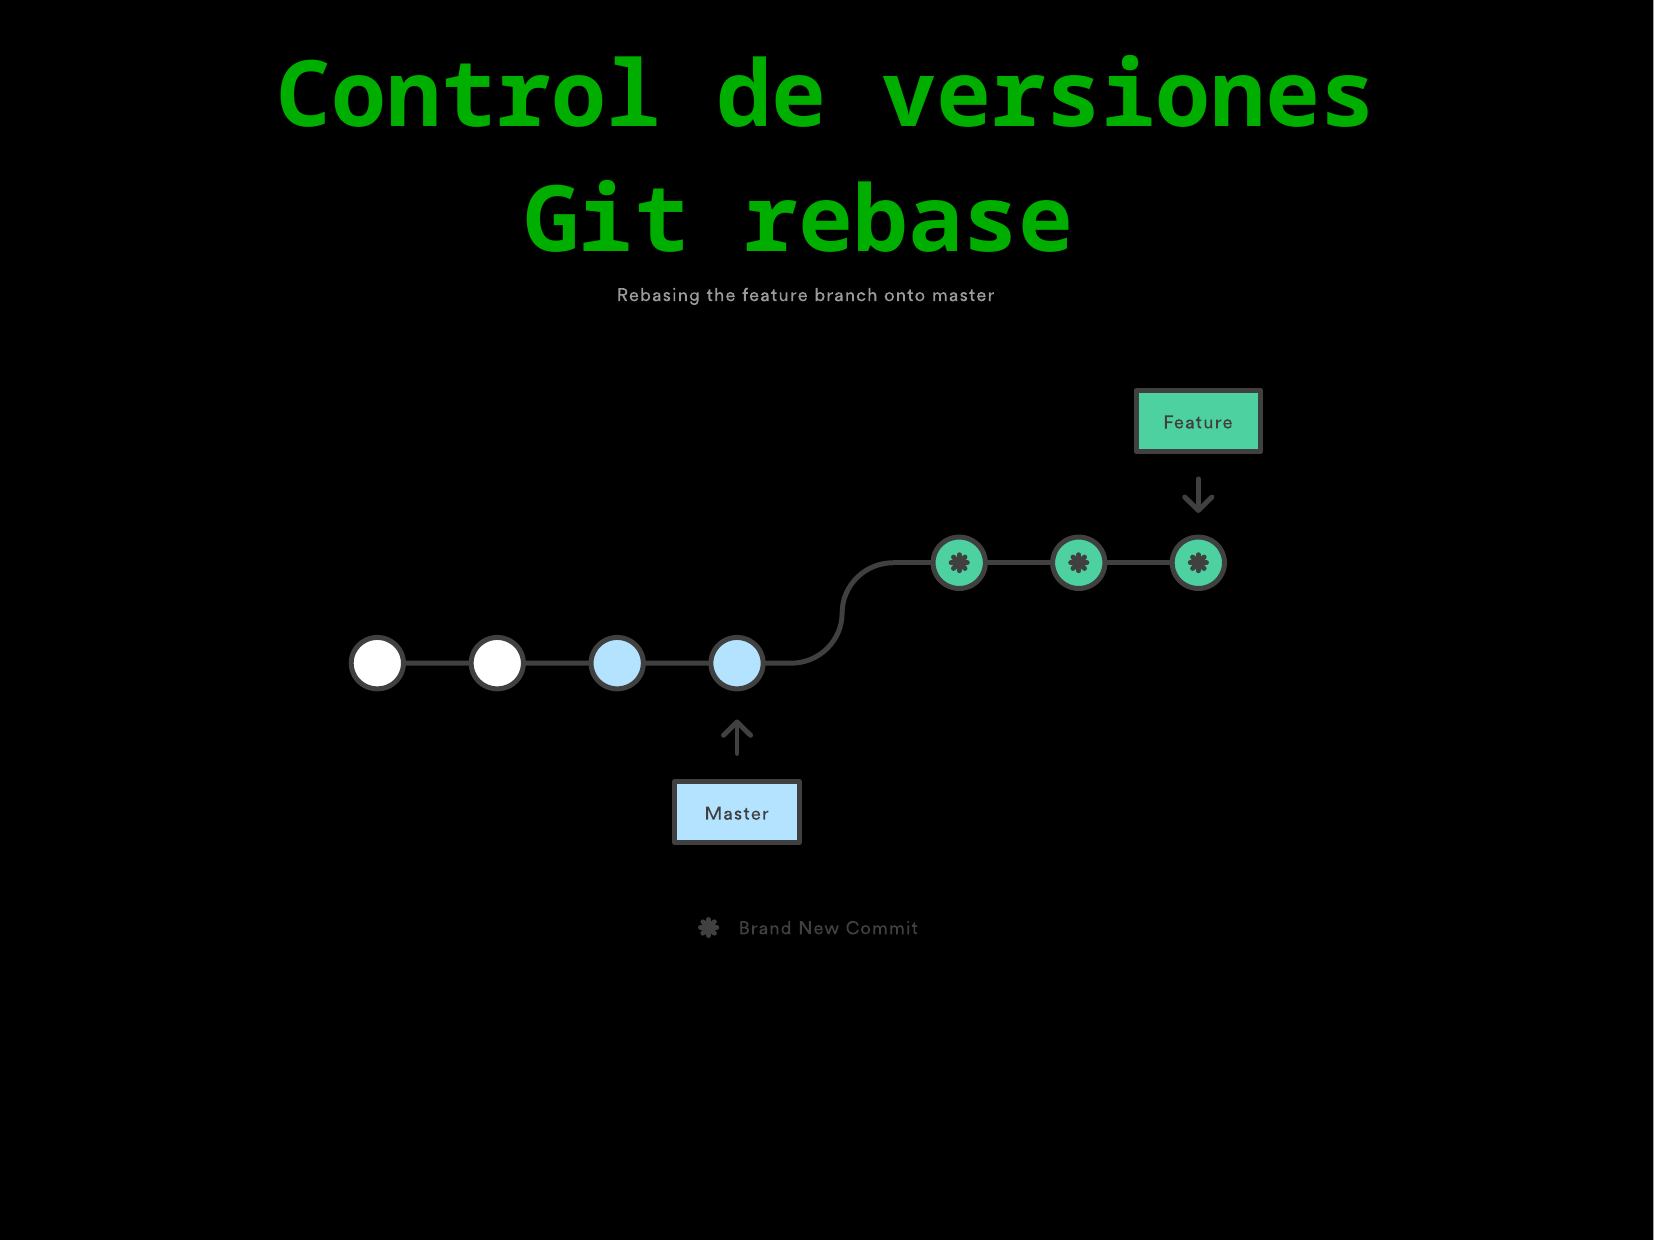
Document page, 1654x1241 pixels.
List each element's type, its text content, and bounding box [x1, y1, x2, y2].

title Control de versiones Git rebase [82, 43, 1571, 263]
picture [307, 281, 1305, 950]
